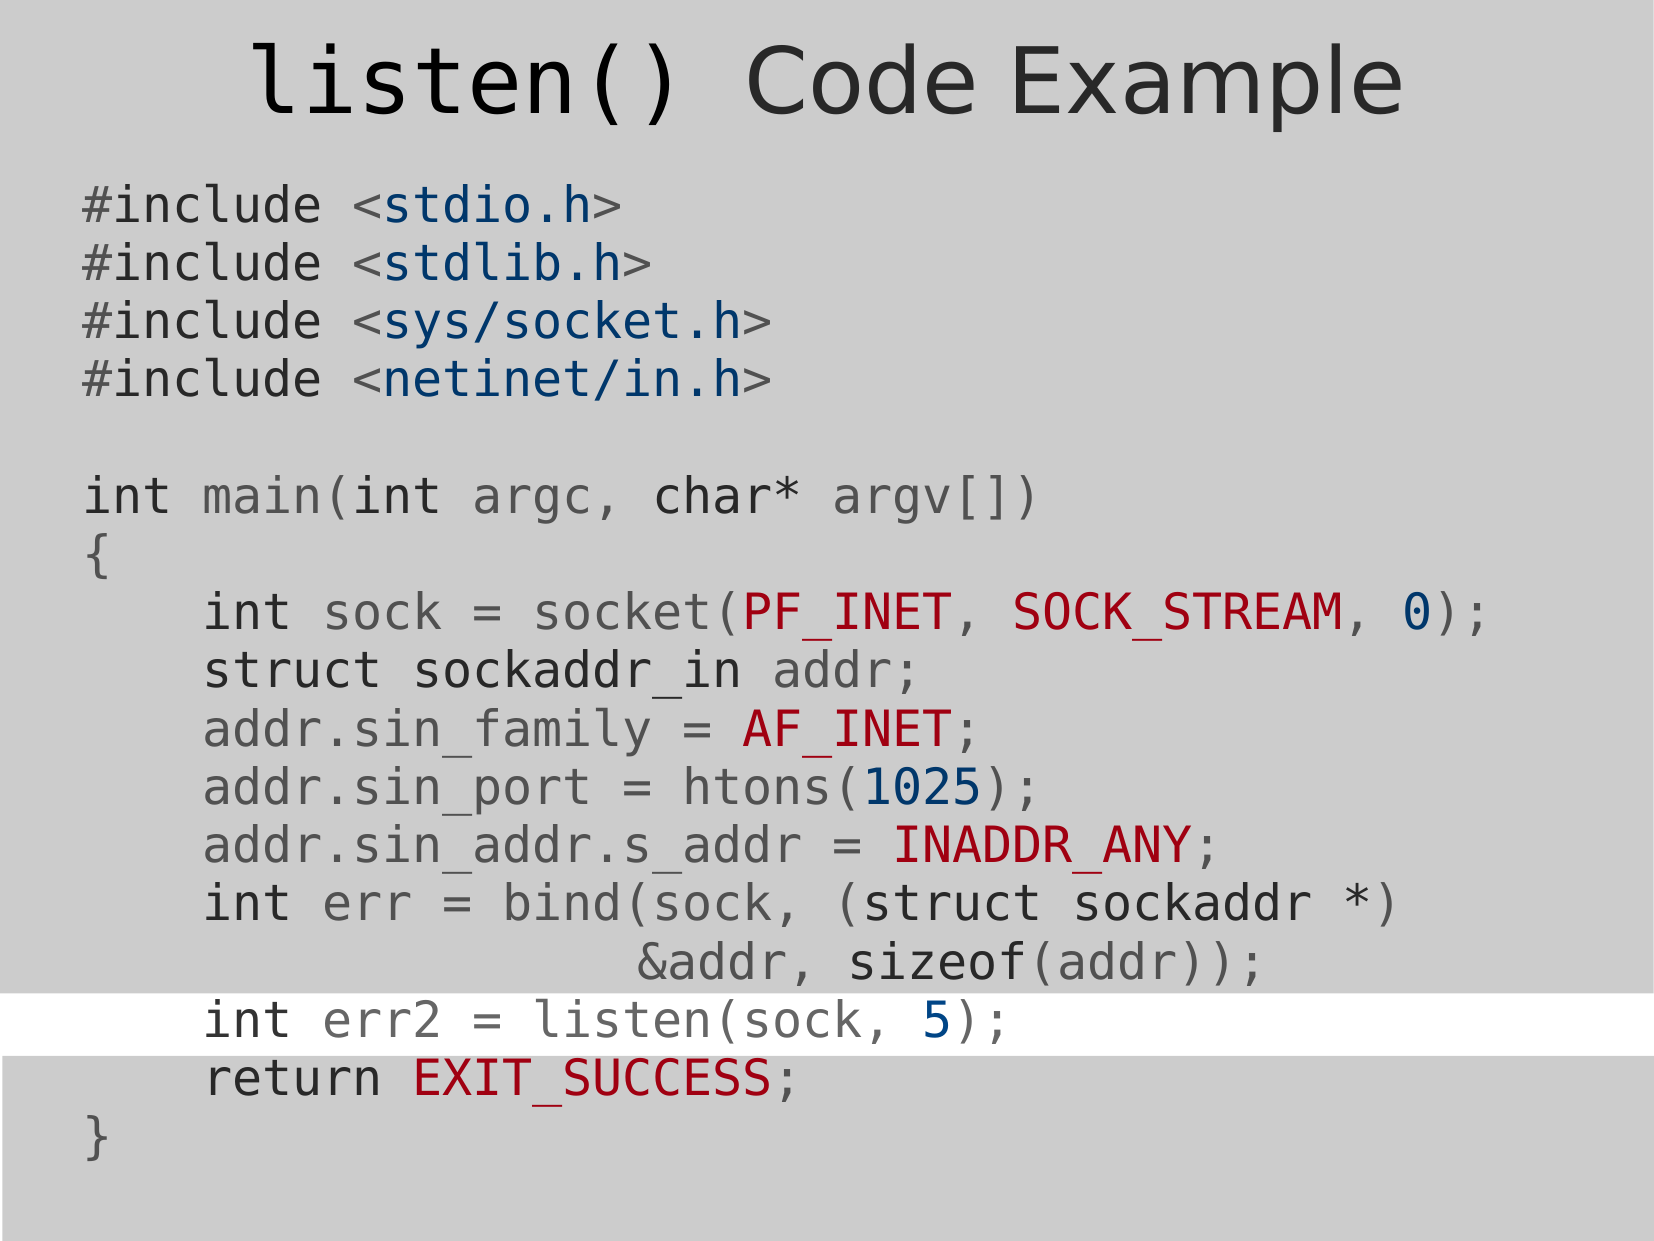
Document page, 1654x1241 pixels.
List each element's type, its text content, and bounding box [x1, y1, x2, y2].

subtitle #include <stdio.h> #include <stdlib.h> #include <sys/socket.h> #include <netinet/in.h> int main(int argc, char* argv[]) { int sock = socket(PF_INET, SOCK_STREAM, 0); struct sockaddr_in addr; addr.sin_family = AF_INET; addr.sin_port = htons(1025); addr.sin_addr.s_addr = INADDR_ANY; int err = bind(sock, (struct sockaddr *) &addr, sizeof(addr)); int err2 = listen(sock, 5); return EXIT_SUCCESS; } [82, 994, 1571, 1055]
text_box [0, 0, 1654, 994]
text_box [2, 1055, 1654, 1241]
